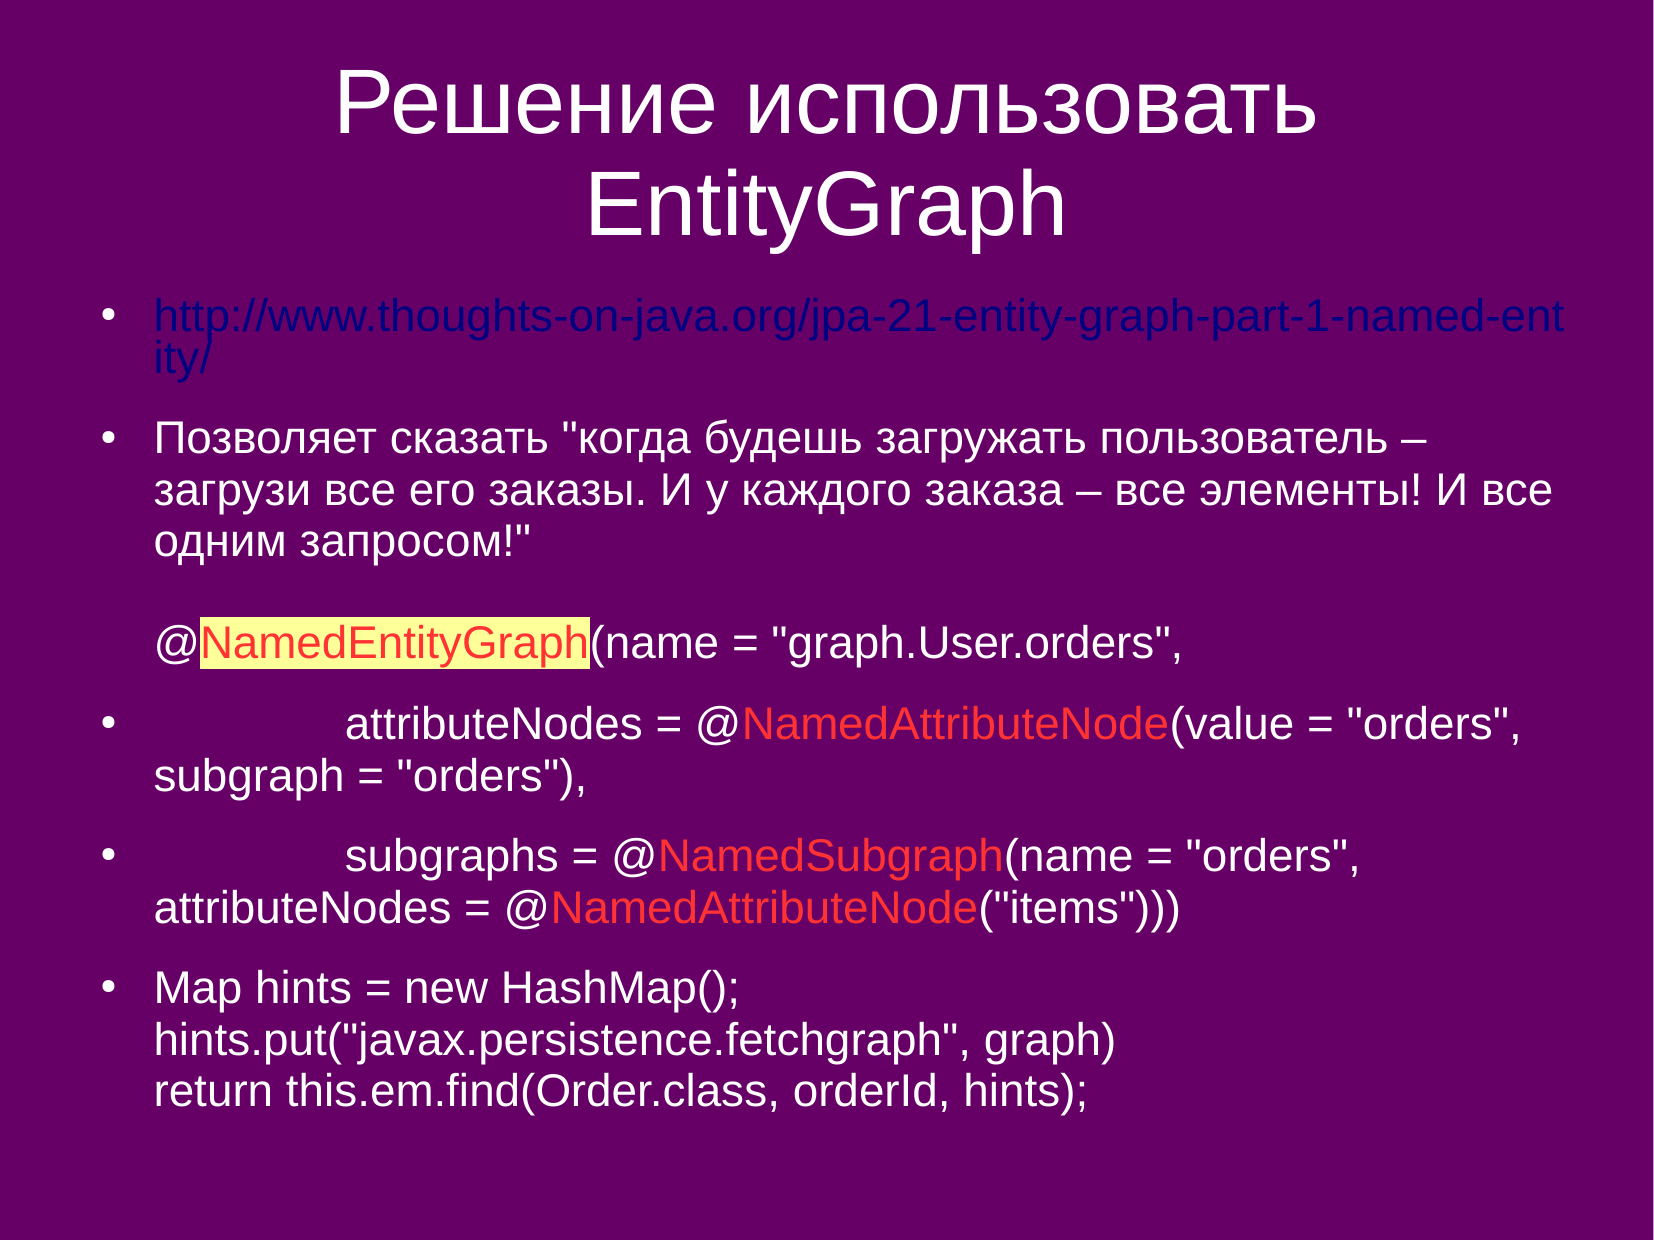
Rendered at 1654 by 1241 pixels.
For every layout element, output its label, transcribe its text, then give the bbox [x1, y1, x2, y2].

list http://www.thoughts-on-java.org/jpa-21-entity-graph-part-1-named-entity/ Позволяет сказать "когда будешь загружать пользователь – загрузи все его заказы. И у каждого заказа – все элементы! И все одним запросом!" @NamedEntityGraph(name = "graph.User.orders", attributeNodes = @NamedAttributeNode(value = "orders", subgraph = "orders"), subgraphs = @NamedSubgraph(name = "orders", attributeNodes = @NamedAttributeNode("items"))) Map hints = new HashMap(); hints.put("javax.persistence.fetchgraph", graph) return this.em.find(Order.class, orderId, hints); [82, 290, 1571, 1072]
title Решение использовать EntityGraph [82, 49, 1571, 257]
